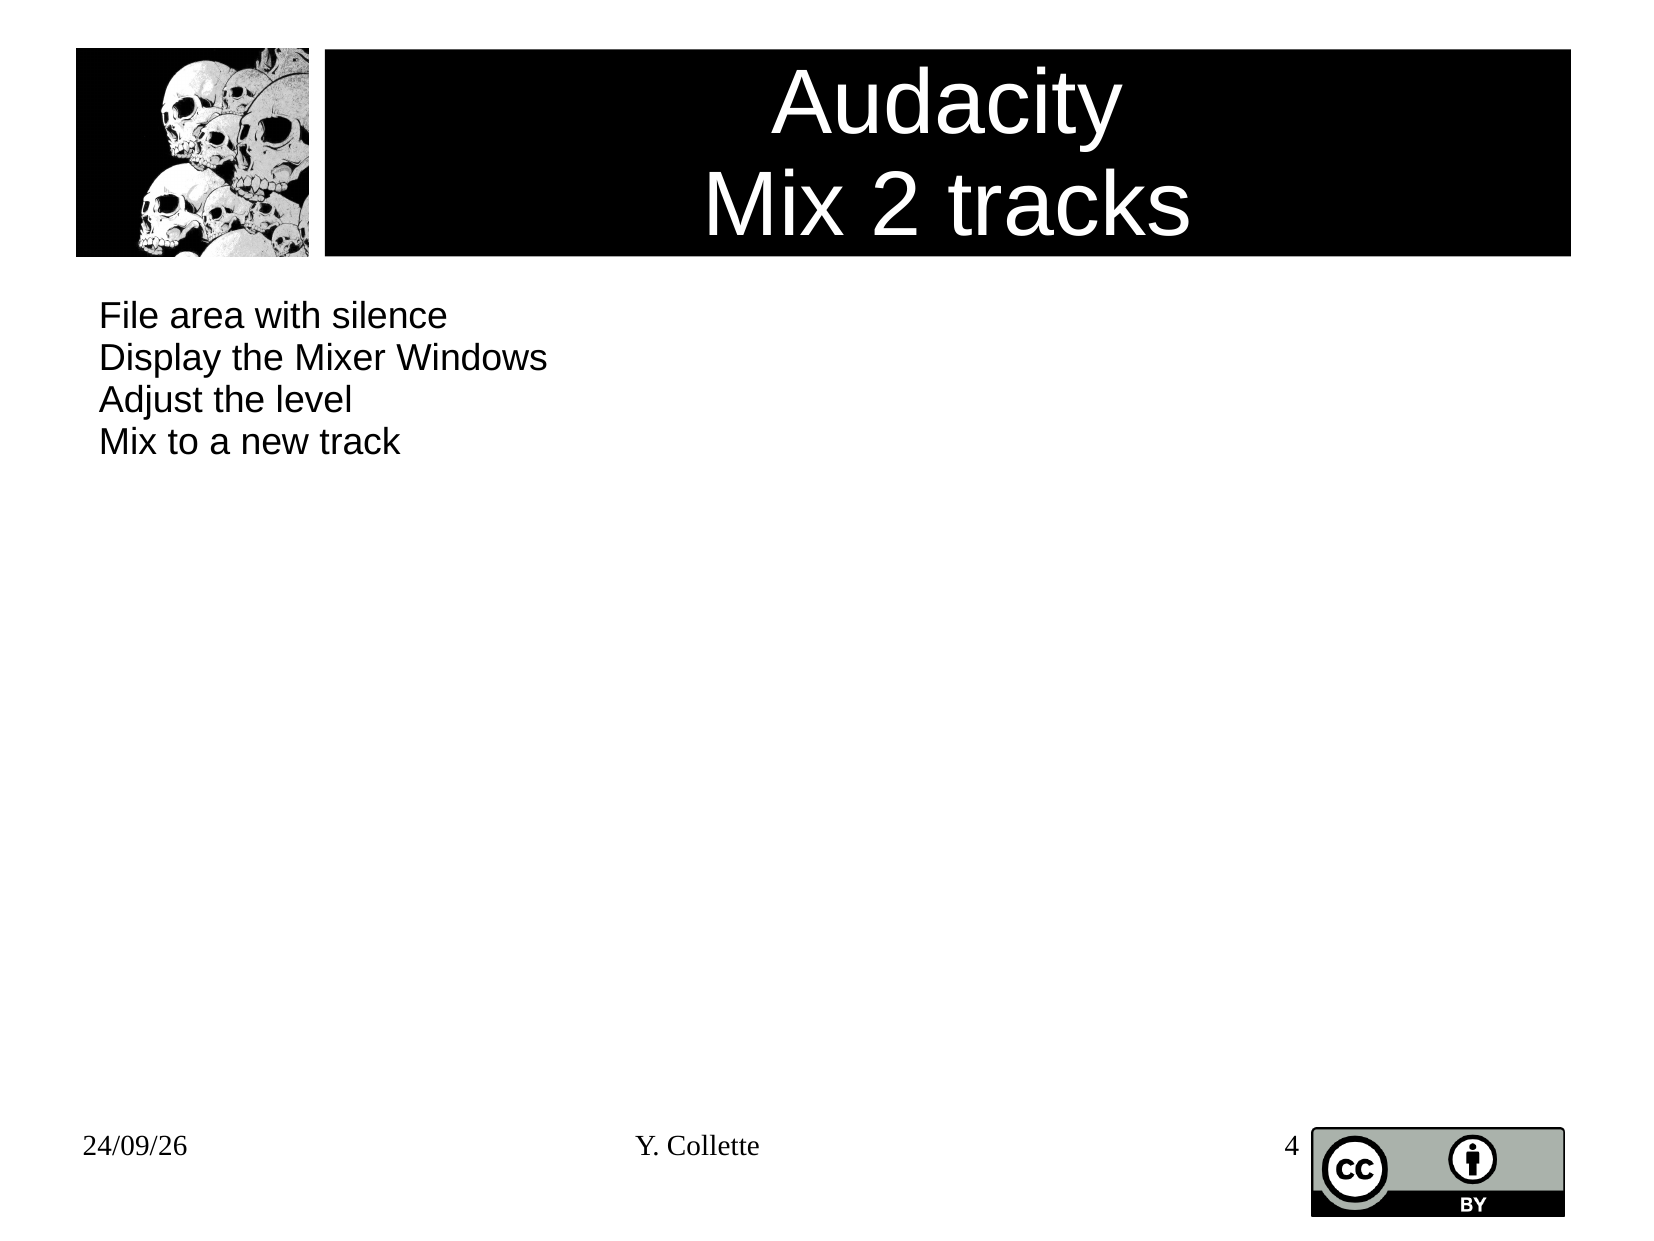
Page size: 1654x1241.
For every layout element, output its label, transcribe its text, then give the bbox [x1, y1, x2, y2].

picture [76, 48, 309, 257]
text_box File area with silence Display the Mixer Windows Adjust the level Mix to a new track [84, 286, 1557, 470]
picture [1311, 1127, 1565, 1217]
title Audacity Mix 2 tracks [324, 49, 1571, 257]
